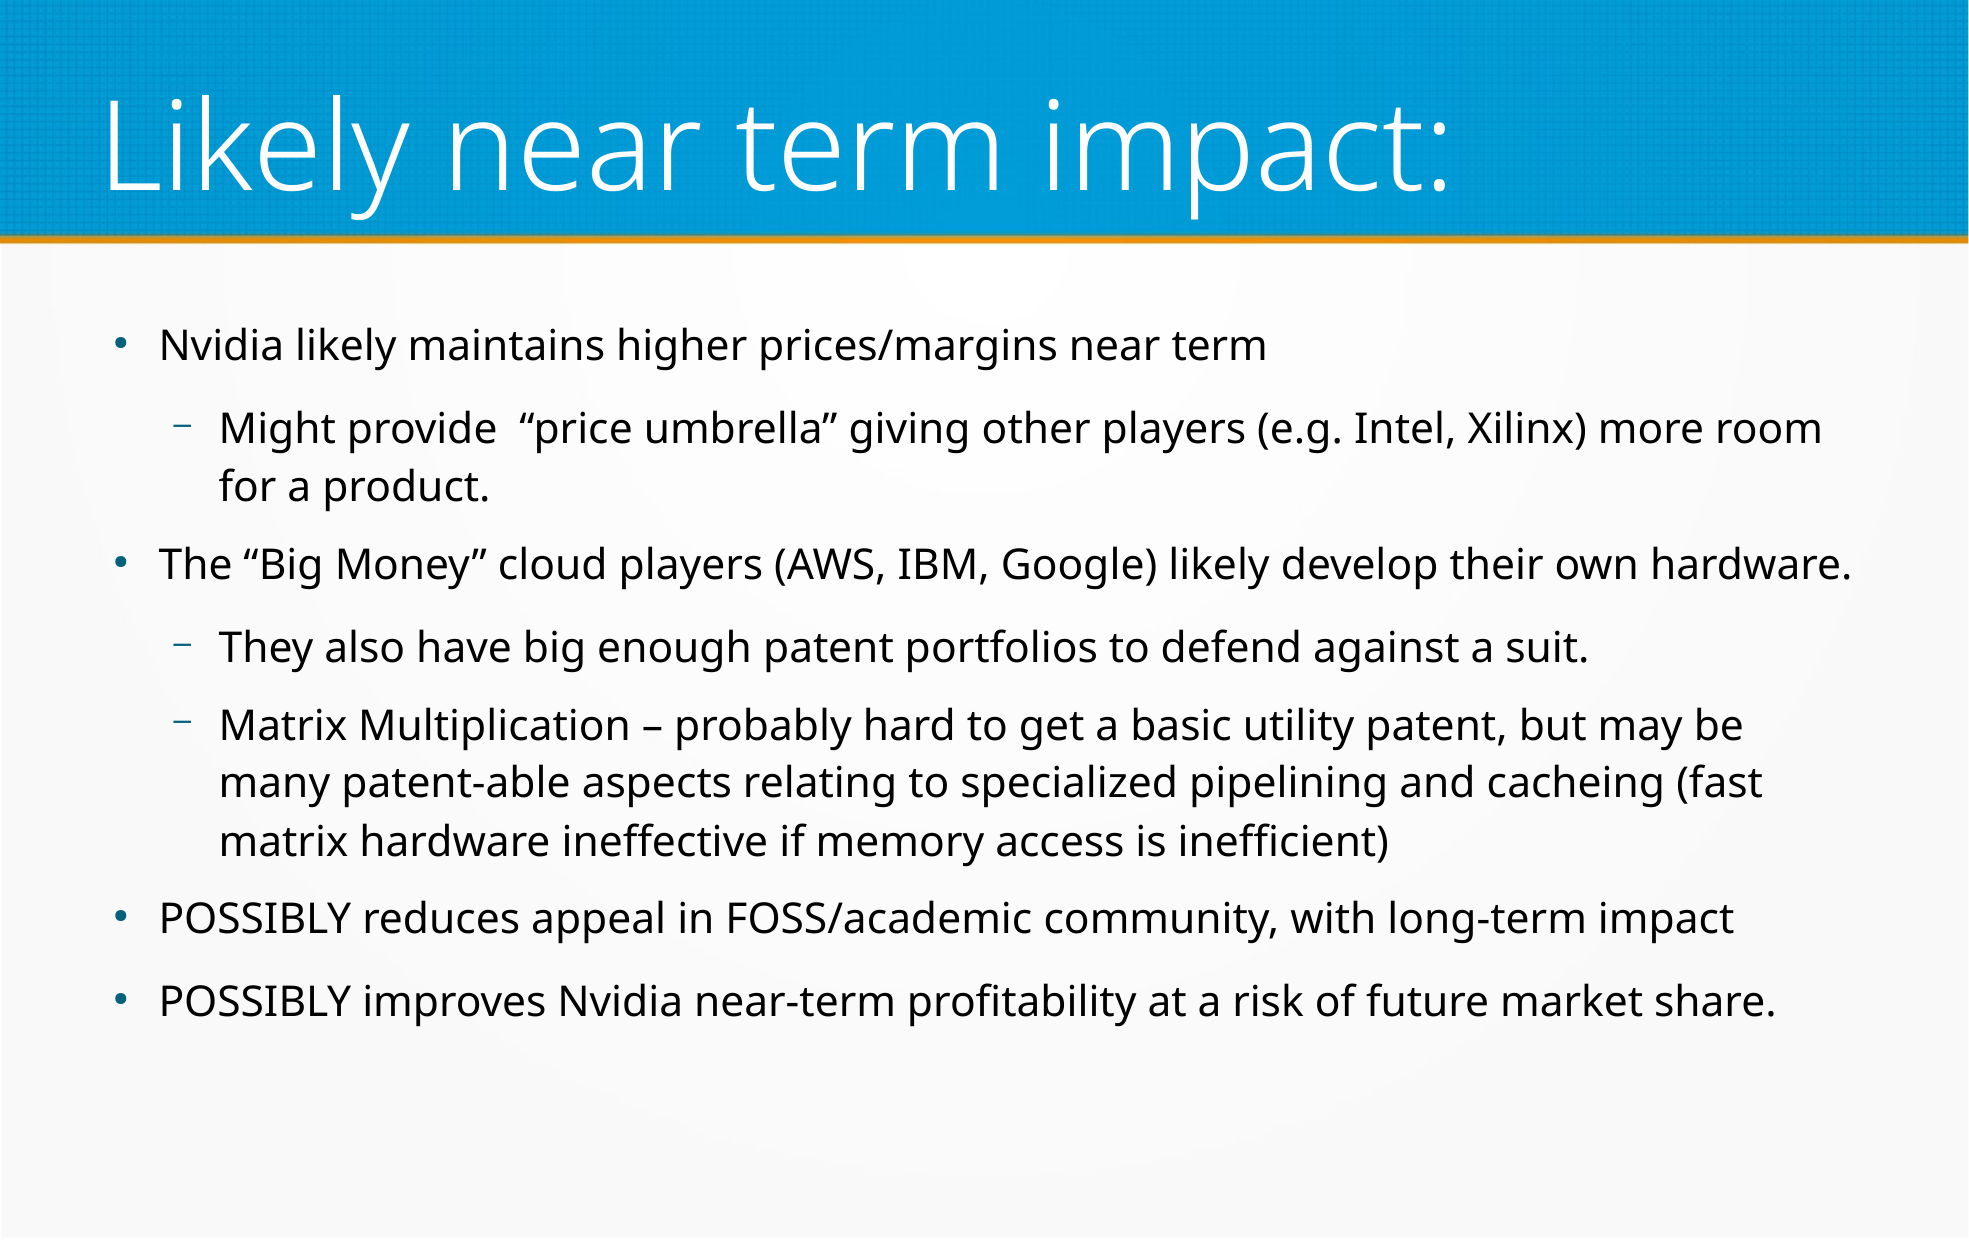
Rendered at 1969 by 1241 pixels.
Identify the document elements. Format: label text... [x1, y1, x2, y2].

list Nvidia likely maintains higher prices/margins near term Might provide “price umbrella” giving other players (e.g. Intel, Xilinx) more room for a product. The “Big Money” cloud players (AWS, IBM, Google) likely develop their own hardware. They also have big enough patent portfolios to defend against a suit. Matrix Multiplication – probably hard to get a basic utility patent, but may be many patent-able aspects relating to specialized pipelining and cacheing (fast matrix hardware ineffective if memory access is inefficient) POSSIBLY reduces appeal in FOSS/academic community, with long-term impact POSSIBLY improves Nvidia near-term profitability at a risk of future market share. [98, 315, 1861, 1081]
picture [0, 233, 1969, 1241]
title Likely near term impact: [98, 19, 1870, 227]
